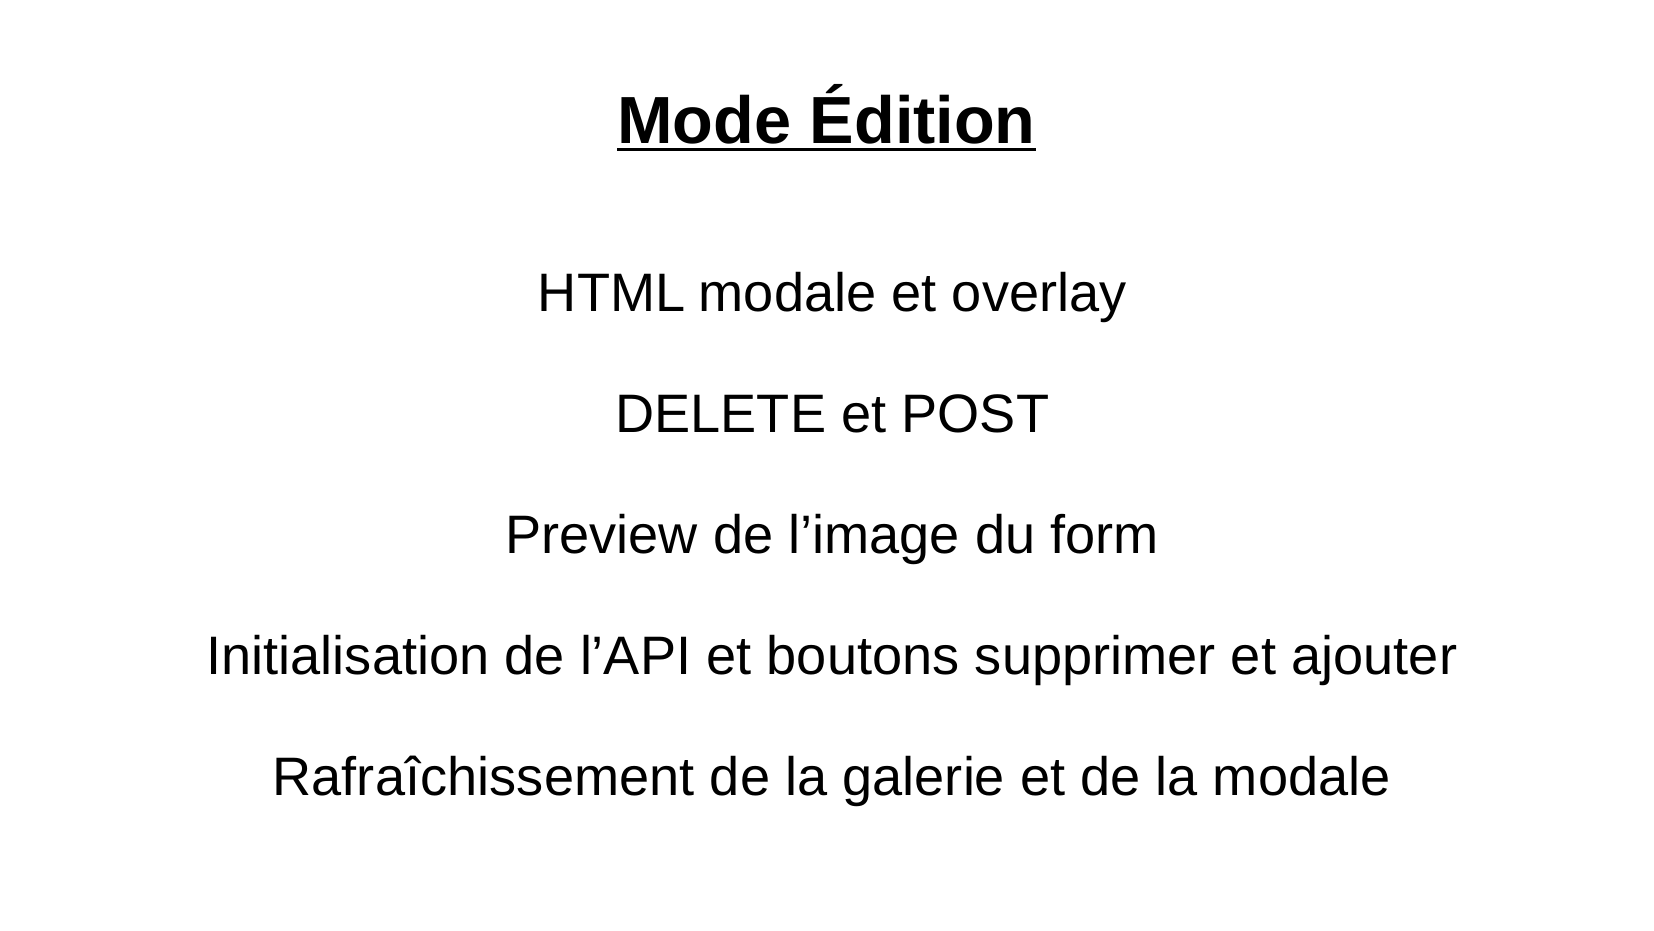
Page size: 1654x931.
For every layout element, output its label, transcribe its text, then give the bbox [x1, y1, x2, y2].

subtitle HTML modale et overlay DELETE et POST Preview de l’image du form Initialisation de l’API et boutons supprimer et ajouter Rafraîchissement de la galerie et de la modale [88, 262, 1577, 807]
title Mode Édition [82, 42, 1571, 199]
